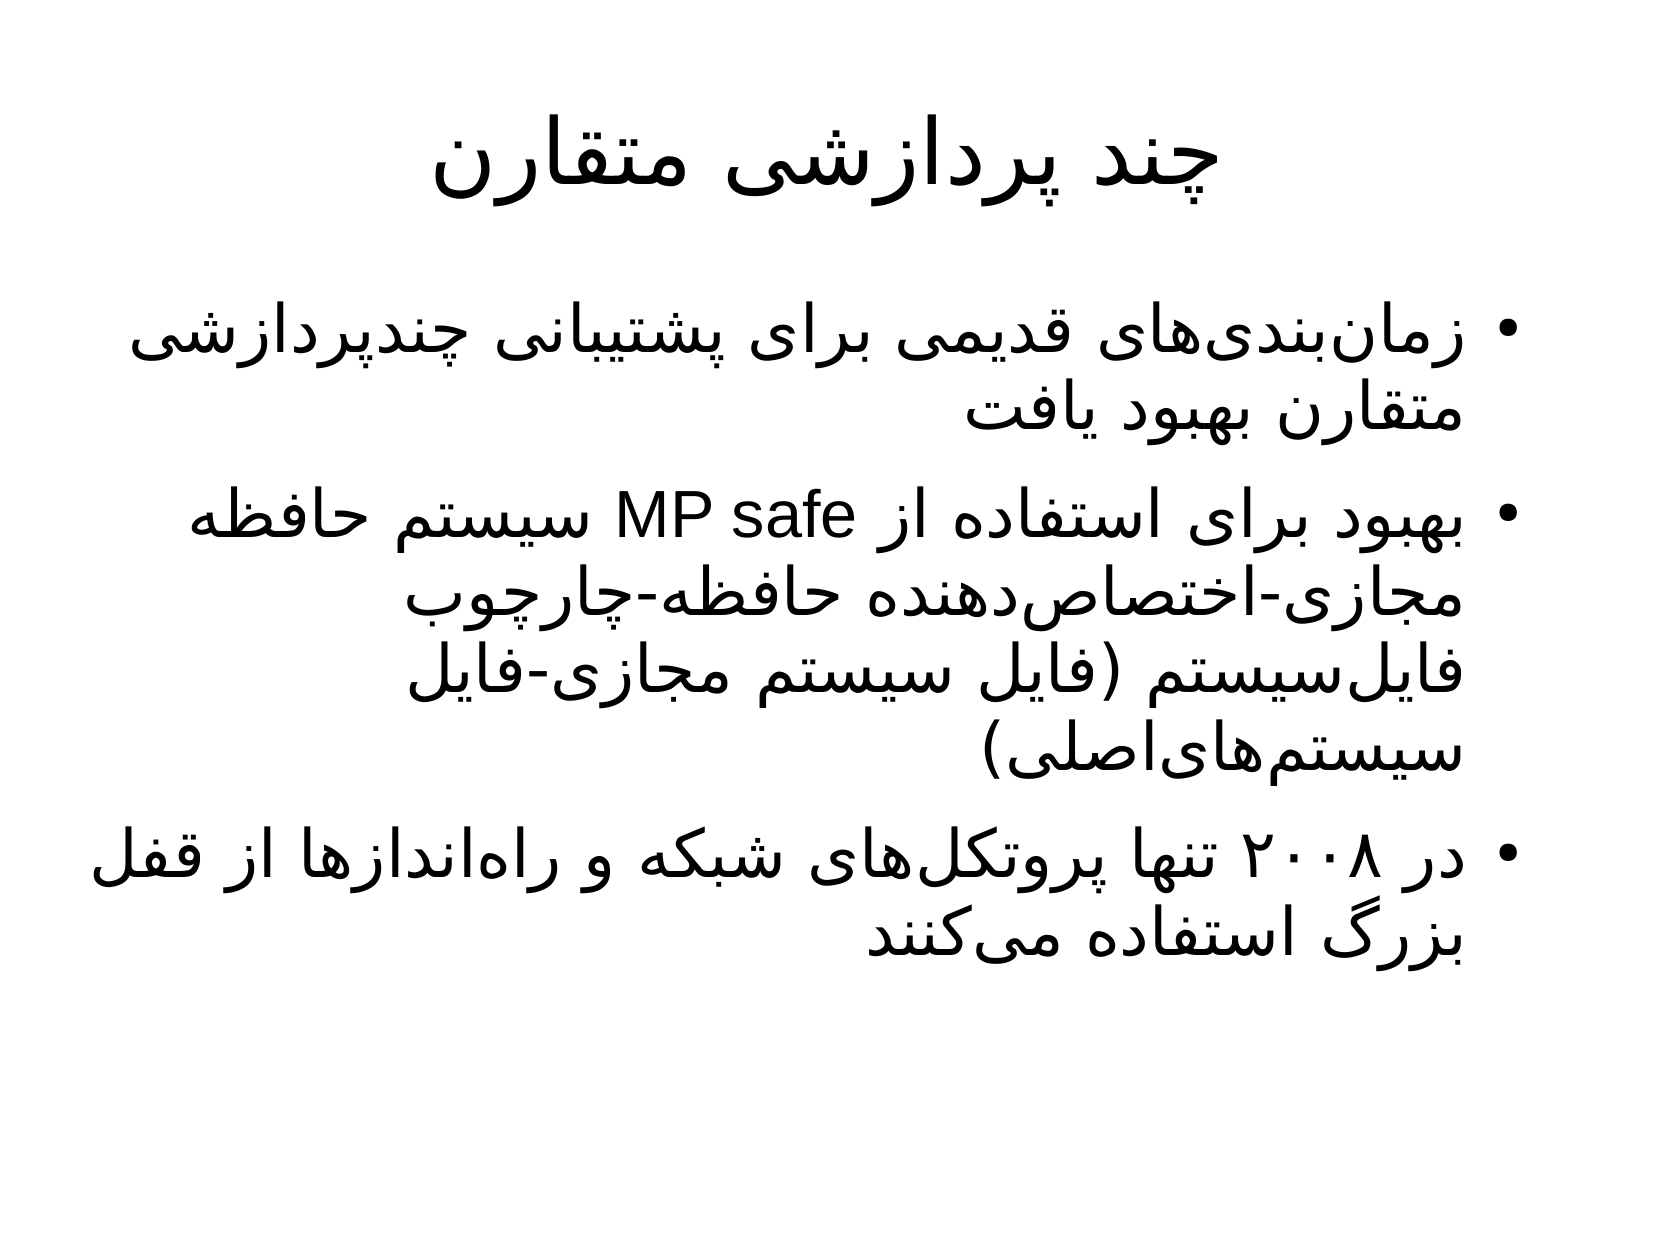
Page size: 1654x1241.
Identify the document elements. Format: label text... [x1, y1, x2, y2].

title چند پردازشی متقارن [82, 49, 1571, 257]
list زمان‌بندی‌های قدیمی برای پشتیبانی چندپردازشی متقارن بهبود یافت بهبود برای استفاده از MP safe سیستم حافظه مجازی-اختصاص‌دهنده حافظه-چارچوب فایل‌سیستم (فایل سیستم مجازی-فایل سیستم‌های‌اصلی) در ۲۰۰۸ تنها پروتکل‌های شبکه و راه‌اندازها از قفل بزرگ استفاده می‌کنند [82, 290, 1538, 1010]
